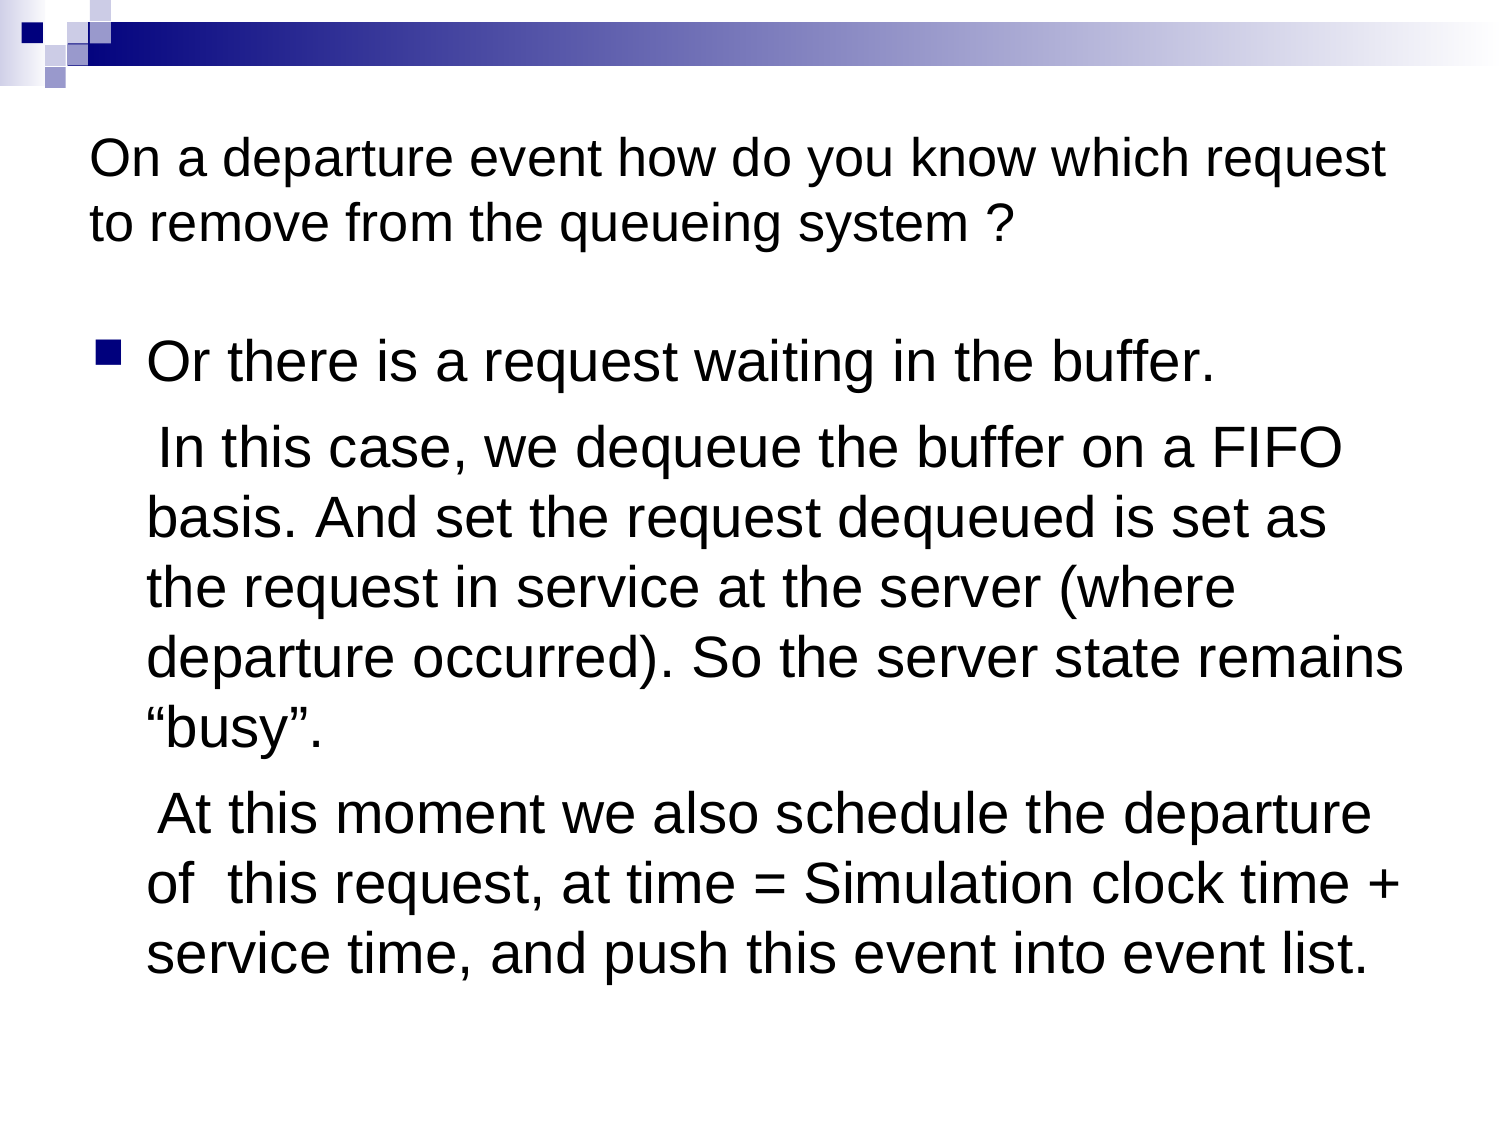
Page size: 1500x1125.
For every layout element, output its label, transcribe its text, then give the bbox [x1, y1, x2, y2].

list Or there is a request waiting in the buffer. In this case, we dequeue the buffer on a FIFO basis. And set the request dequeued is set as the request in service at the server (where departure occurred). So the server state remains “busy”. At this moment we also schedule the departure of this request, at time = Simulation clock time + service time, and push this event into event list. [77, 315, 1428, 1125]
title On a departure event how do you know which request to remove from the queueing system ? [75, 75, 1426, 301]
